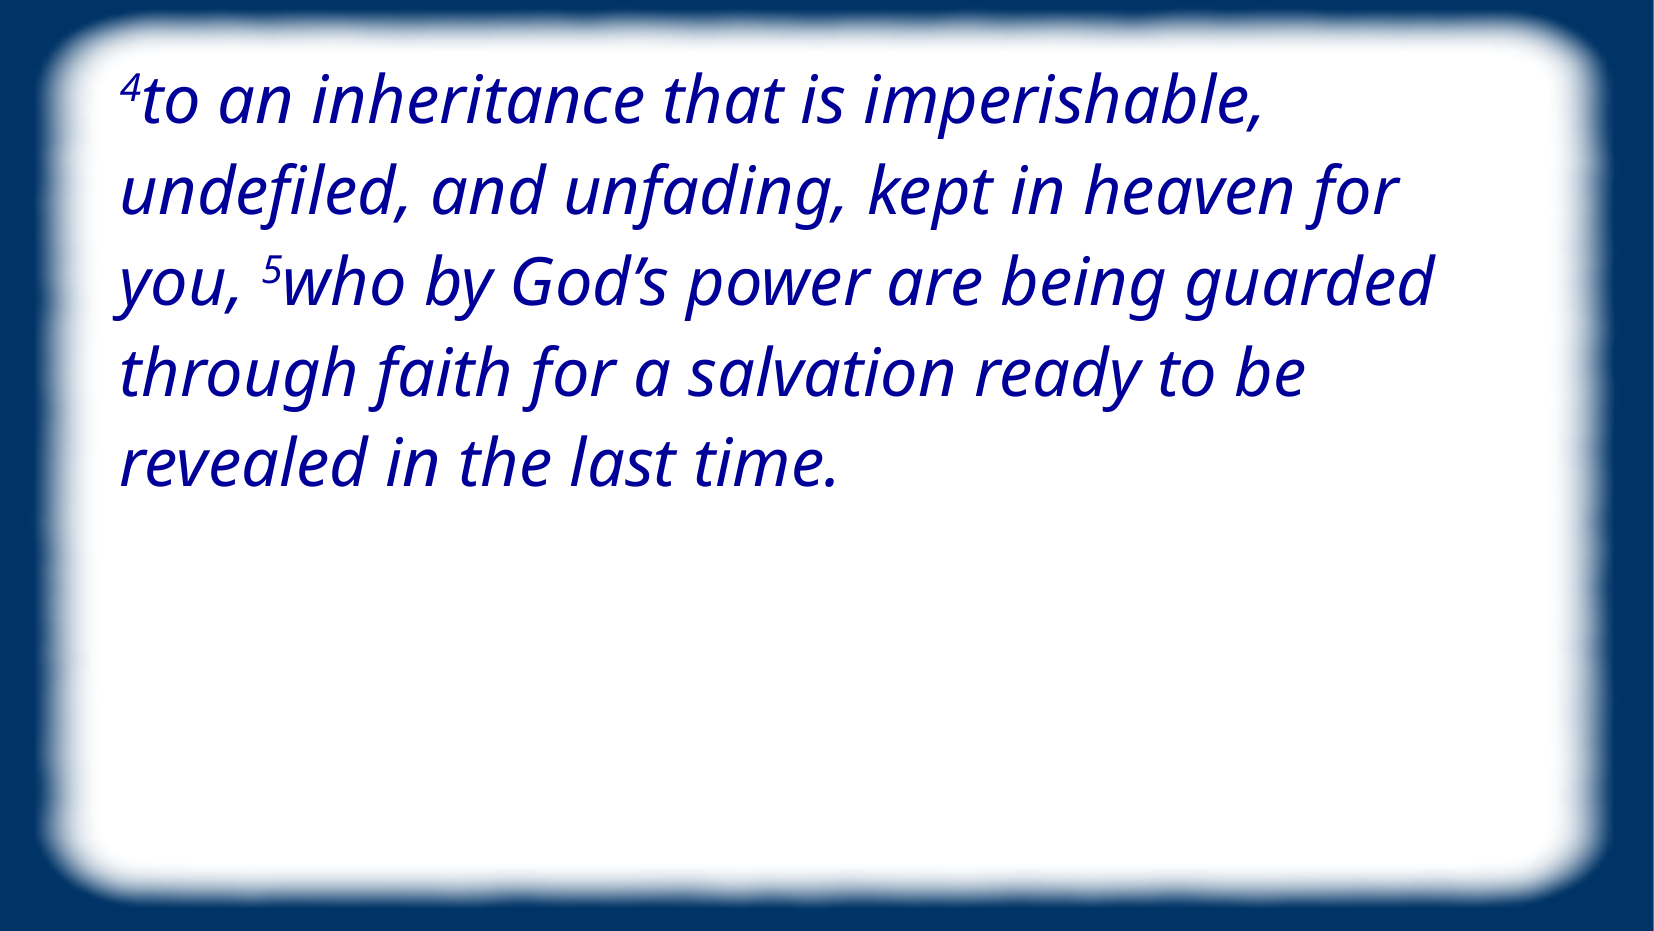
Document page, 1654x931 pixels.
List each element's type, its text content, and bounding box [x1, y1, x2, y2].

text_box 4to an inheritance that is imperishable, undefiled, and unfading, kept in heaven for you, 5who by God’s power are being guarded through faith for a salvation ready to be revealed in the last time. [105, 45, 1546, 504]
picture [0, 0, 1654, 931]
